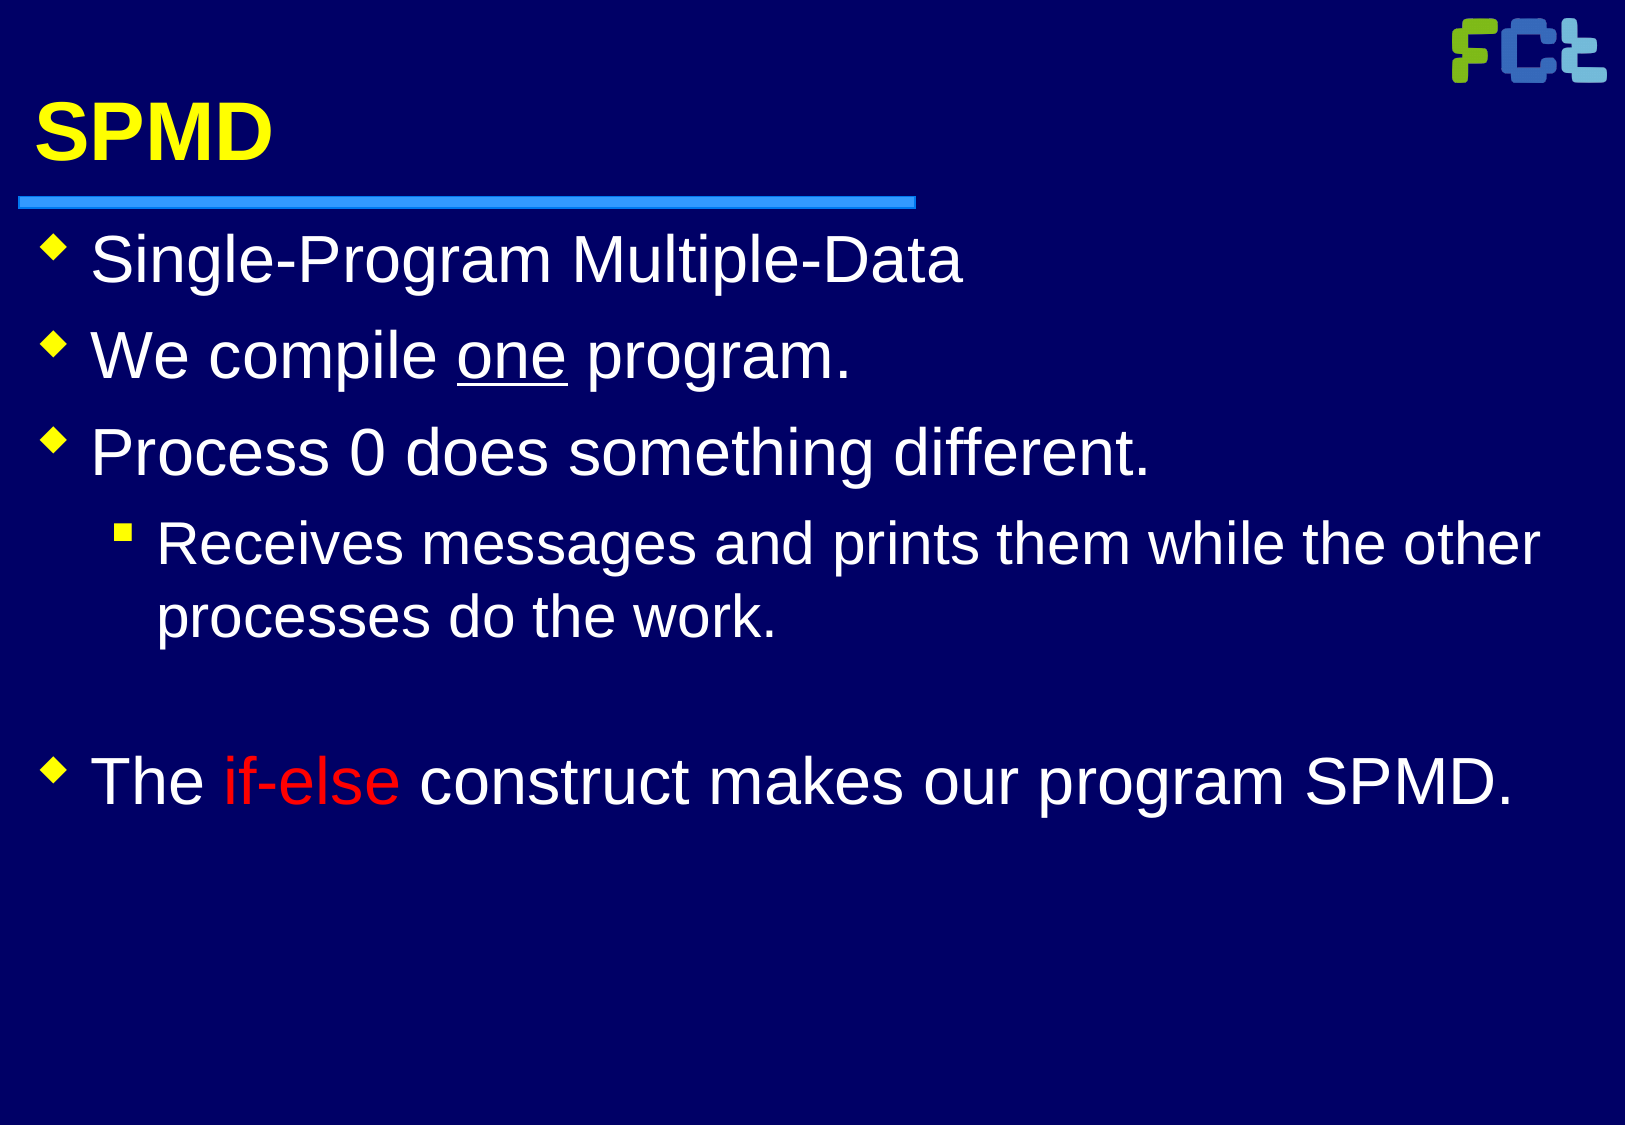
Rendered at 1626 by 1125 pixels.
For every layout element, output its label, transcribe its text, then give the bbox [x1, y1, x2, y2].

title SPMD [19, 7, 1606, 185]
list Single-Program Multiple-Data We compile one program. Process 0 does something different. Receives messages and prints them while the other processes do the work. The if-else construct makes our program SPMD. [19, 208, 1611, 1083]
